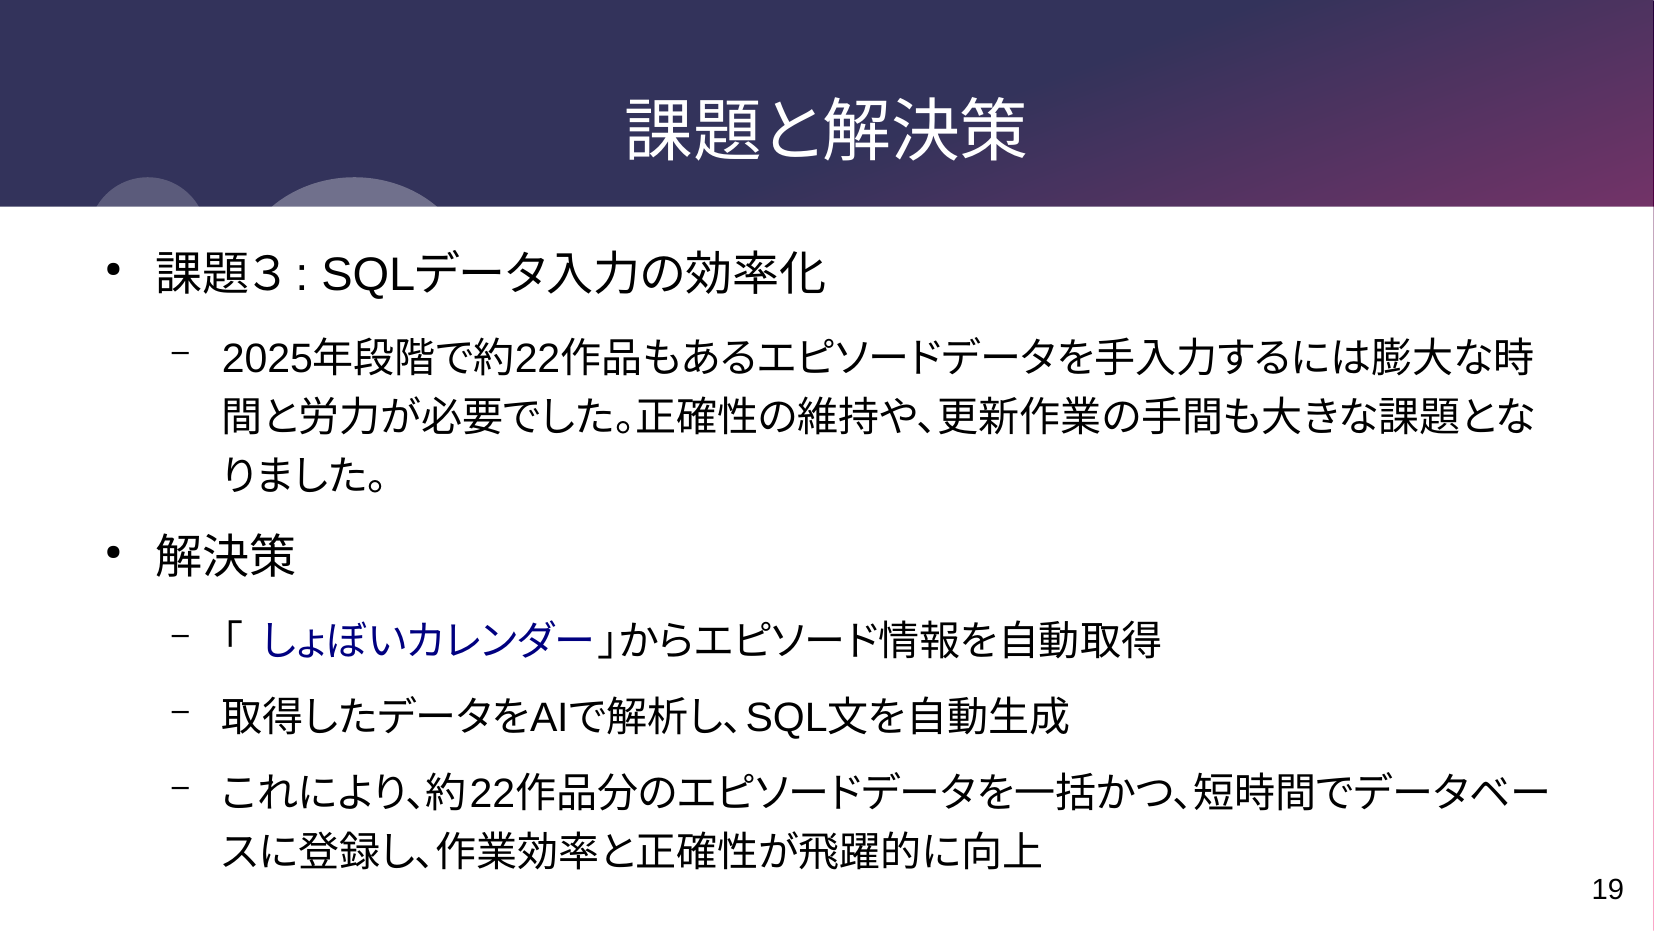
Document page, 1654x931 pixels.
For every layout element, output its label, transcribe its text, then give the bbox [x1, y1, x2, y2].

title 課題と解決策 [88, 44, 1565, 207]
list 課題３ : SQLデータ入力の効率化 2025年段階で約22作品もあるエピソードデータを手入力するには膨大な時間と労力が必要でした。正確性の維持や、更新作業の手間も大きな課題となりました。 解決策 「しょぼいカレンダー」からエピソード情報を自動取得 取得したデータをAIで解析し、SQL文を自動生成 これにより、約22作品分のエピソードデータを一括かつ、短時間でデータベースに登録し、作業効率と正確性が飛躍的に向上 [88, 236, 1565, 886]
